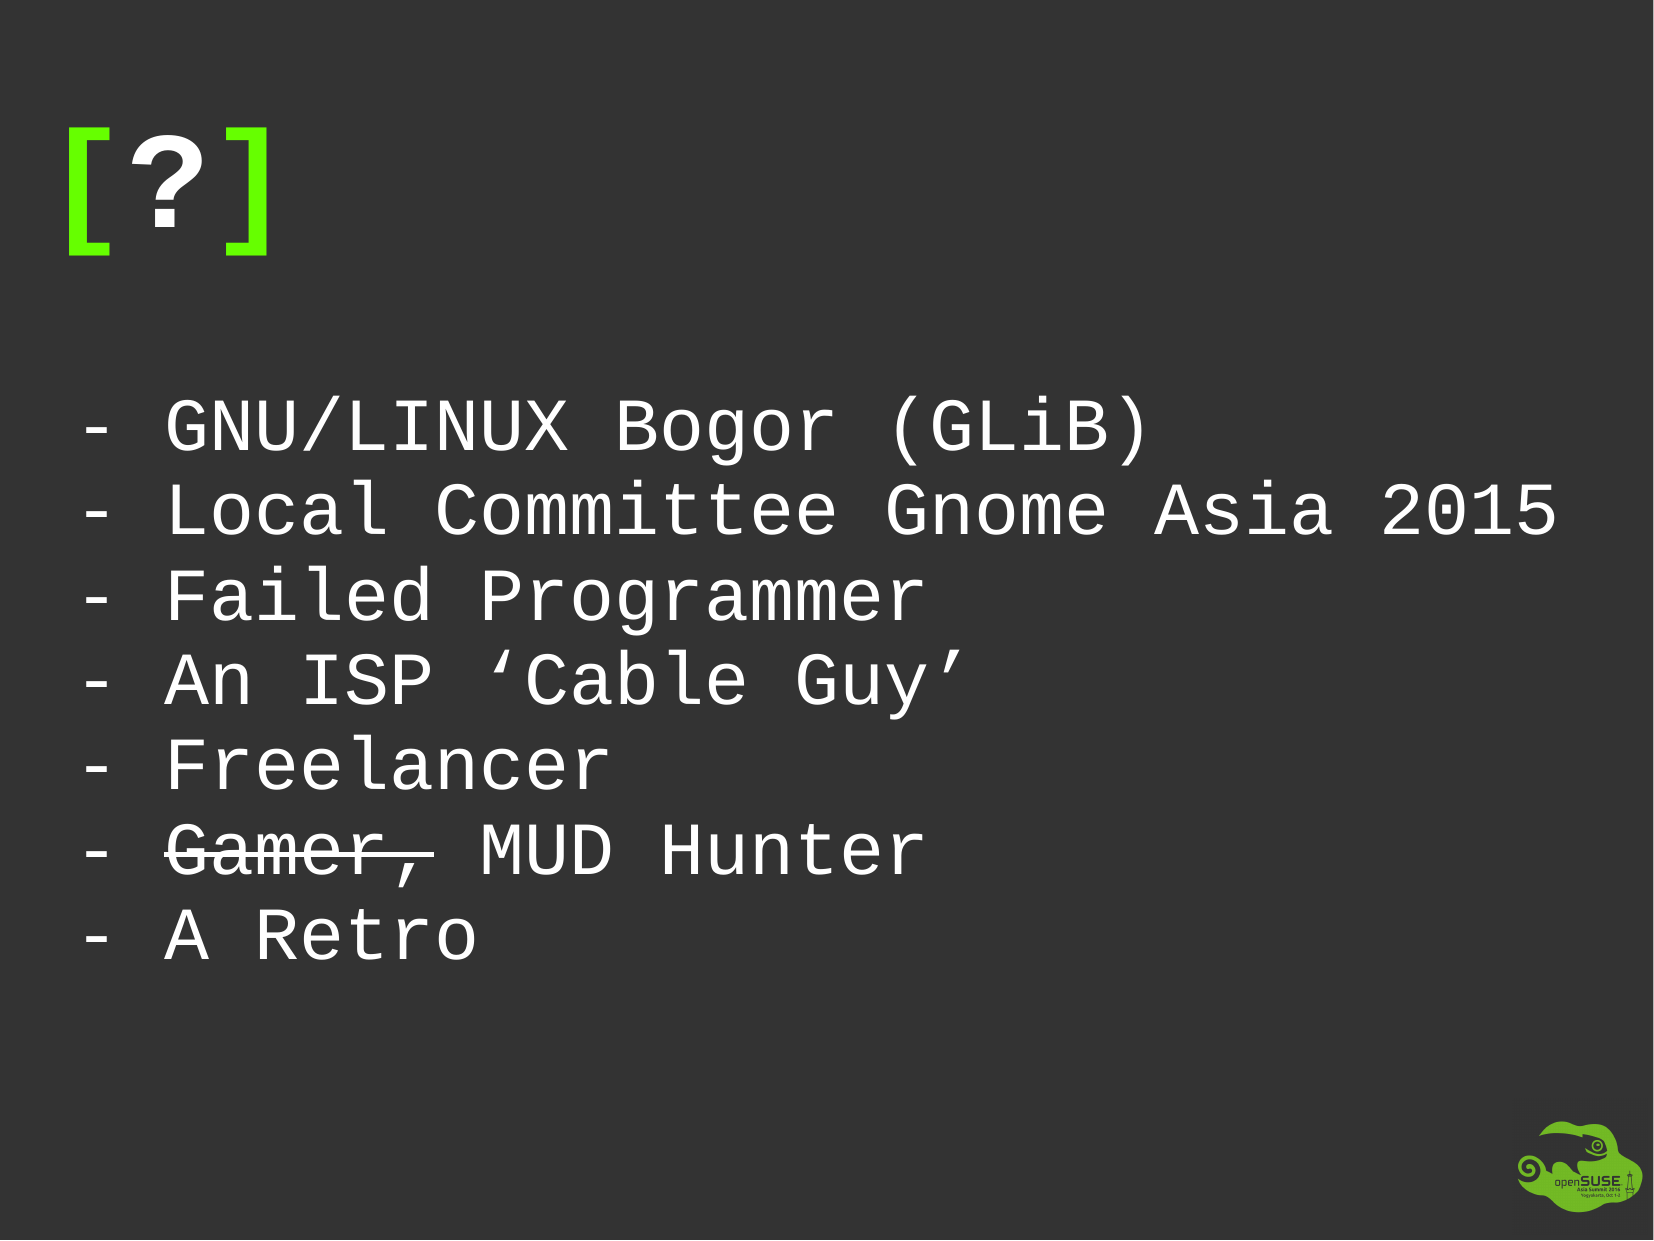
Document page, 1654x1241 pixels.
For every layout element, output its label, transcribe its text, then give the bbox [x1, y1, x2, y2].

text_box - GNU/LINUX Bogor (GLiB) - Local Committee Gnome Asia 2015 - Failed Programmer - An ISP ‘Cable Guy’ - Freelancer - Gamer, MUD Hunter - A Retro [59, 380, 1575, 990]
text_box [?] [30, 105, 1635, 278]
picture [1512, 1098, 1648, 1235]
